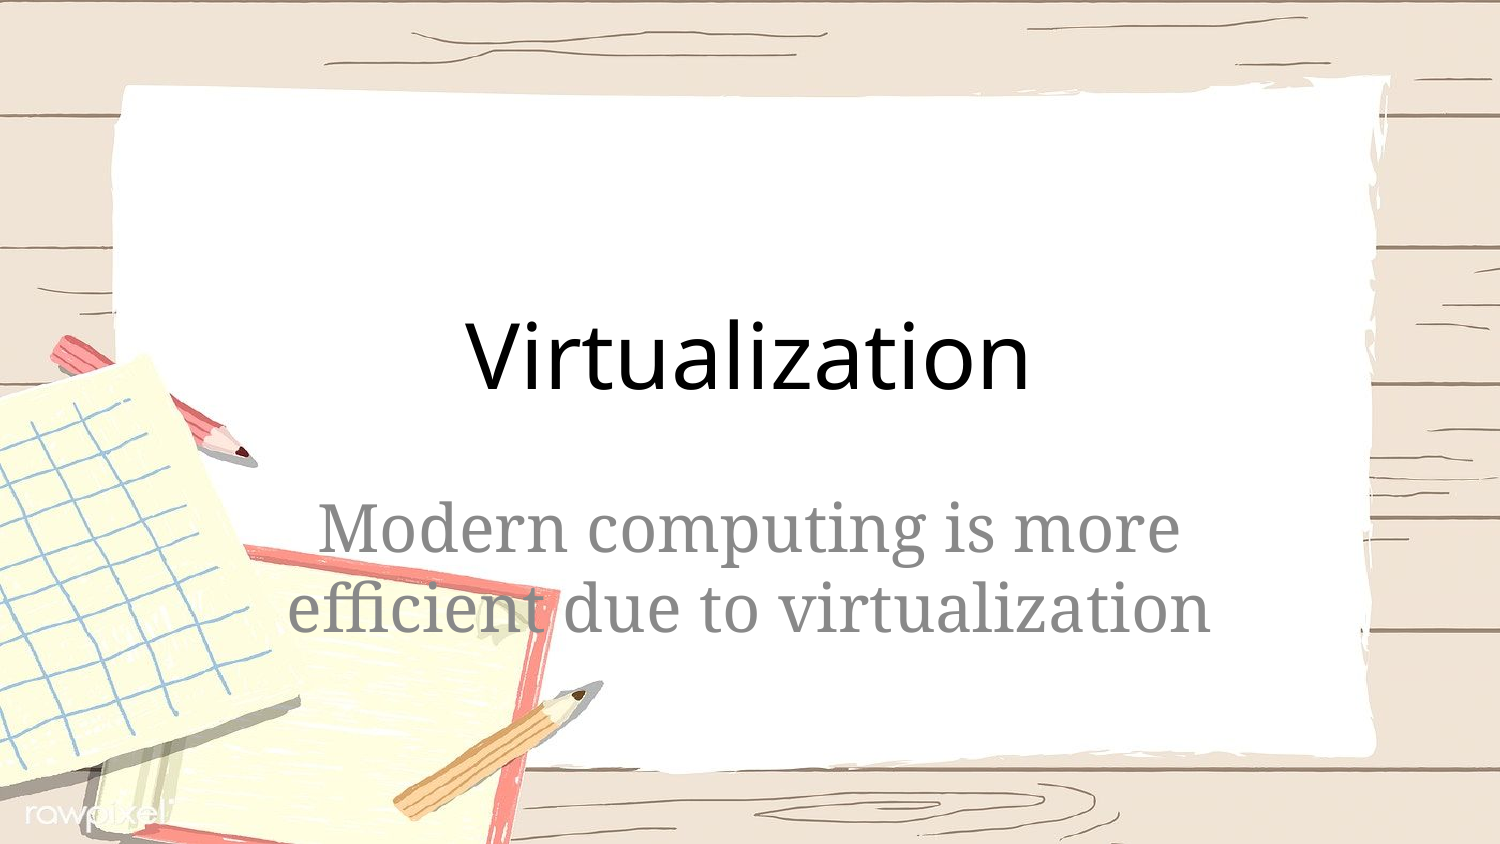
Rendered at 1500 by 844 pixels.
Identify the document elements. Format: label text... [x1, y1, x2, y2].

subtitle Modern computing is more efficient due to virtualization [225, 478, 1276, 694]
title Virtualization [112, 262, 1388, 443]
